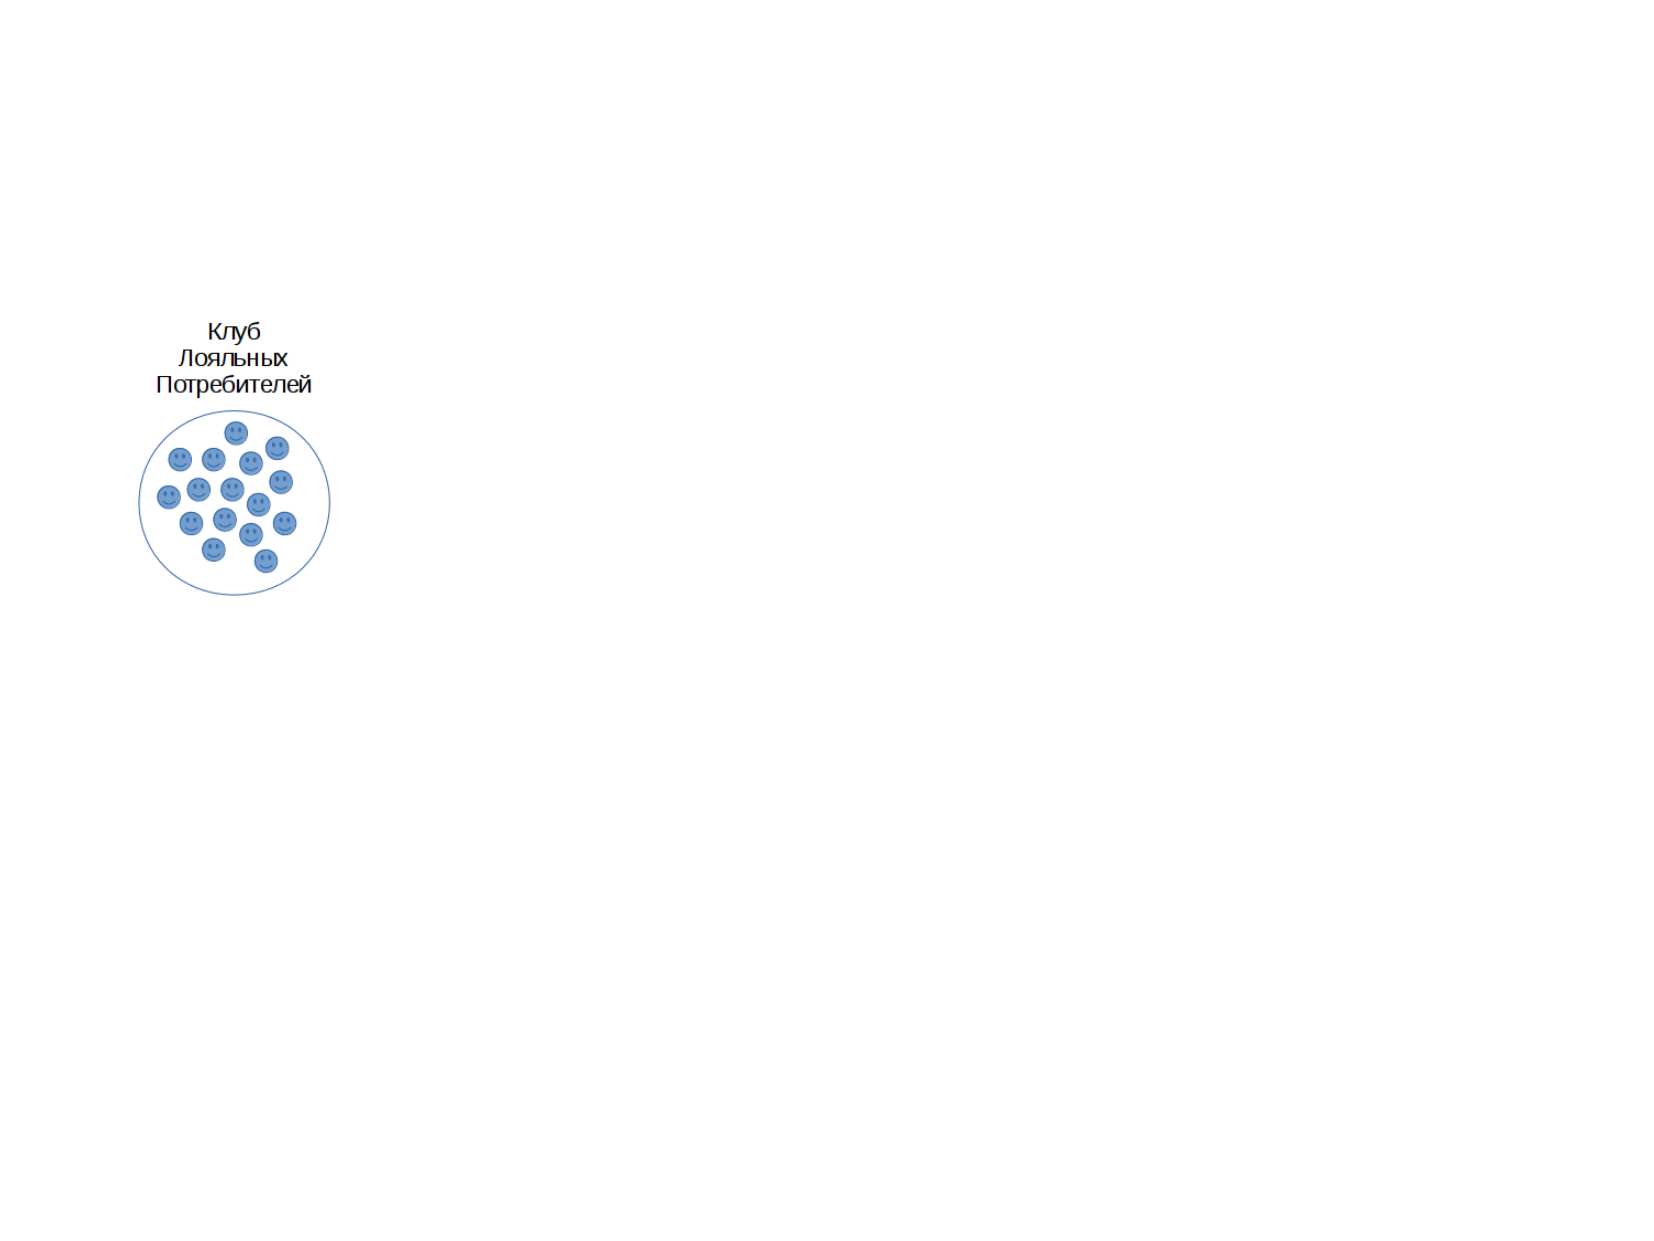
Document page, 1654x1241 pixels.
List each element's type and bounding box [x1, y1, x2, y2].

picture [82, 49, 1571, 1028]
